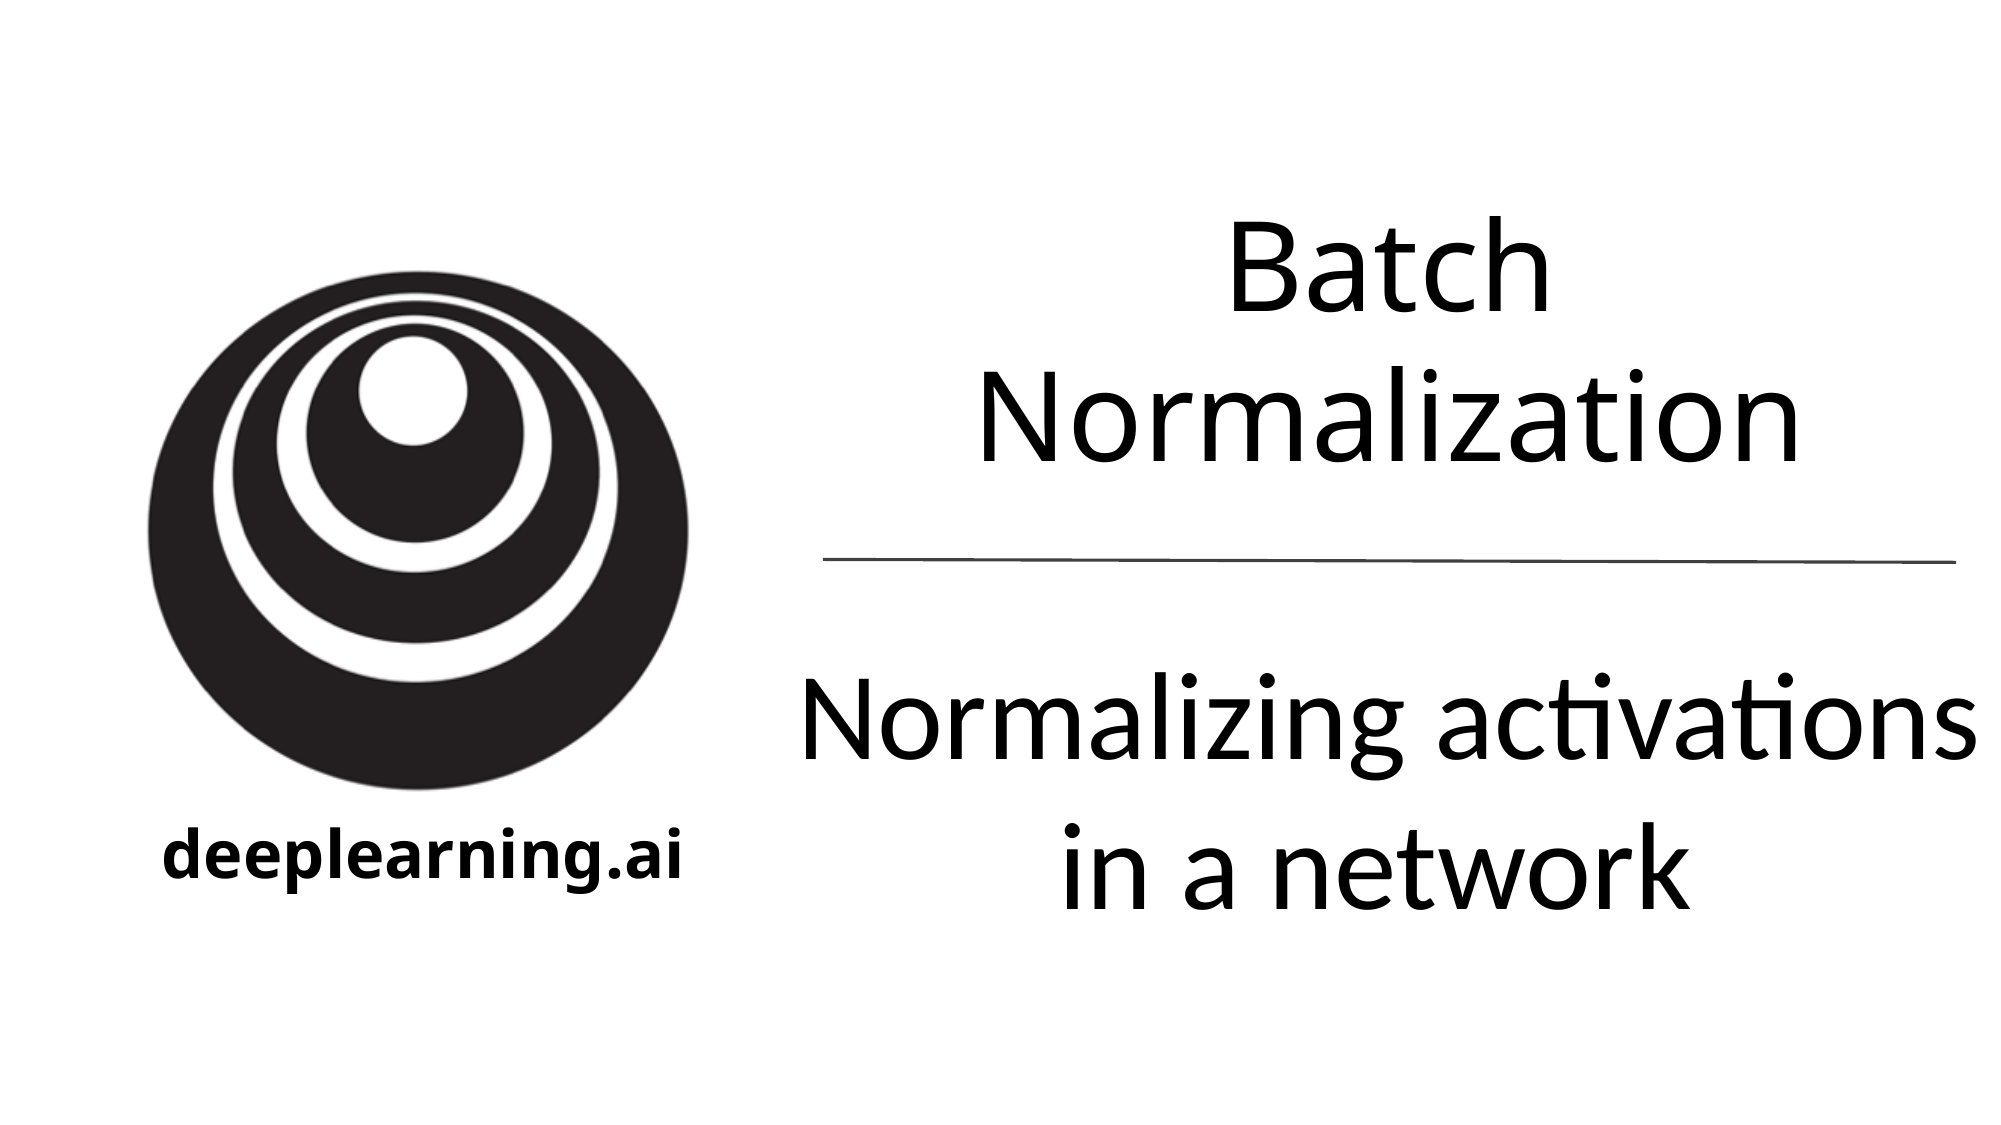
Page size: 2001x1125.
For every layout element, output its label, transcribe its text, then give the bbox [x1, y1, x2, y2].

title Batch Normalization [899, 194, 1880, 495]
picture [108, 234, 739, 768]
text_box deeplearning.ai [56, 768, 790, 901]
text_box Normalizing activations in a network [768, 627, 2000, 943]
